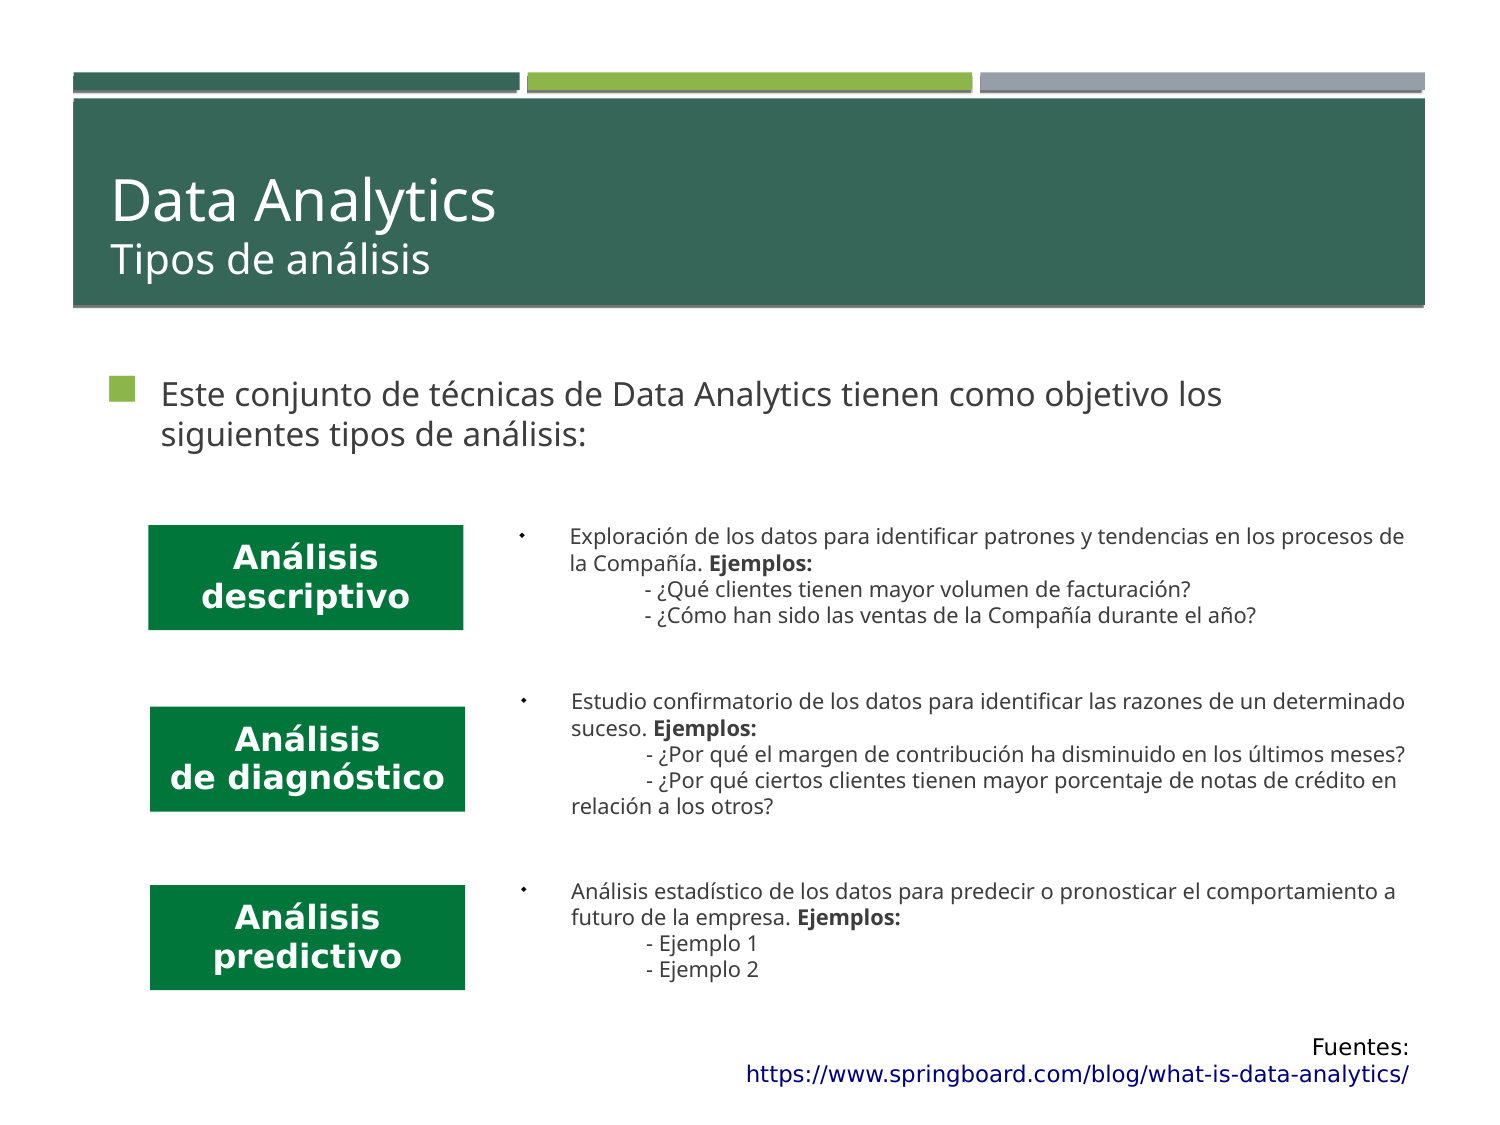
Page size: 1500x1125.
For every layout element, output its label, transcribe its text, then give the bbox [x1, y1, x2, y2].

list Análisis estadístico de los datos para predecir o pronosticar el comportamiento a futuro de la empresa. Ejemplos: - Ejemplo 1 - Ejemplo 2 [506, 870, 1427, 998]
text_box Análisis predictivo [150, 885, 466, 991]
text_box Análisis descriptivo [148, 525, 464, 631]
list Este conjunto de técnicas de Data Analytics tienen como objetivo los siguientes tipos de análisis: [95, 365, 1406, 465]
text_box Fuentes: https://www.springboard.com/blog/what-is-data-analytics/ [731, 1026, 1426, 1096]
list Estudio confirmatorio de los datos para identificar las razones de un determinado suceso. Ejemplos: - ¿Por qué el margen de contribución ha disminuido en los últimos meses? - ¿Por qué ciertos clientes tienen mayor porcentaje de notas de crédito en relación a los otros? [505, 680, 1427, 833]
list Exploración de los datos para identificar patrones y tendencias en los procesos de la Compañía. Ejemplos: - ¿Qué clientes tienen mayor volumen de facturación? - ¿Cómo han sido las ventas de la Compañía durante el año? [504, 515, 1426, 636]
text_box Análisis de diagnóstico [150, 706, 466, 812]
title Data Analytics Tipos de análisis [95, 112, 1406, 291]
